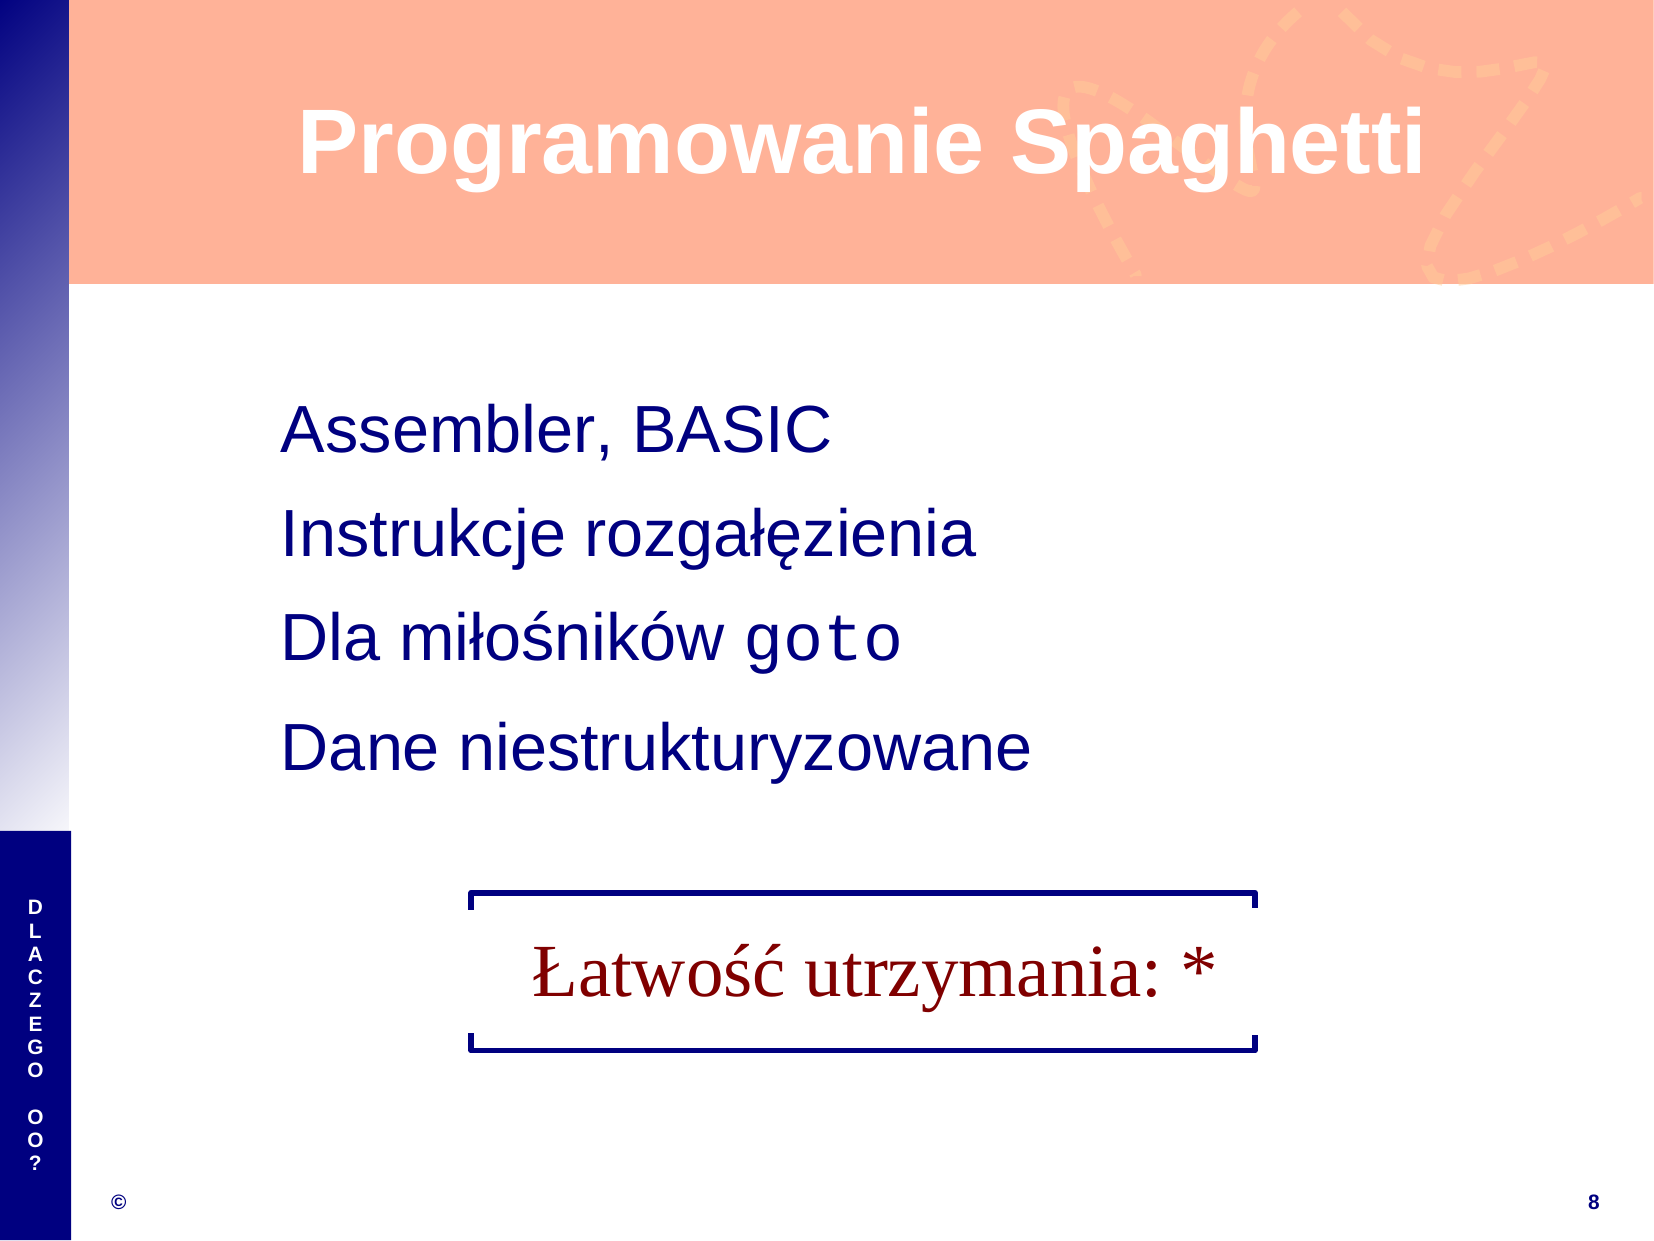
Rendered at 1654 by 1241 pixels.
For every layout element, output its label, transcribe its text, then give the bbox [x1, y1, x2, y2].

list Assembler, BASIC Instrukcje rozgałęzienia Dla miłośników goto Dane niestrukturyzowane [263, 392, 1471, 786]
text_box Łatwość utrzymania: * [485, 881, 1241, 1061]
title Programowanie Spaghetti [109, 37, 1617, 246]
text_box D L A C Z E G O O O ? [0, 830, 71, 1241]
